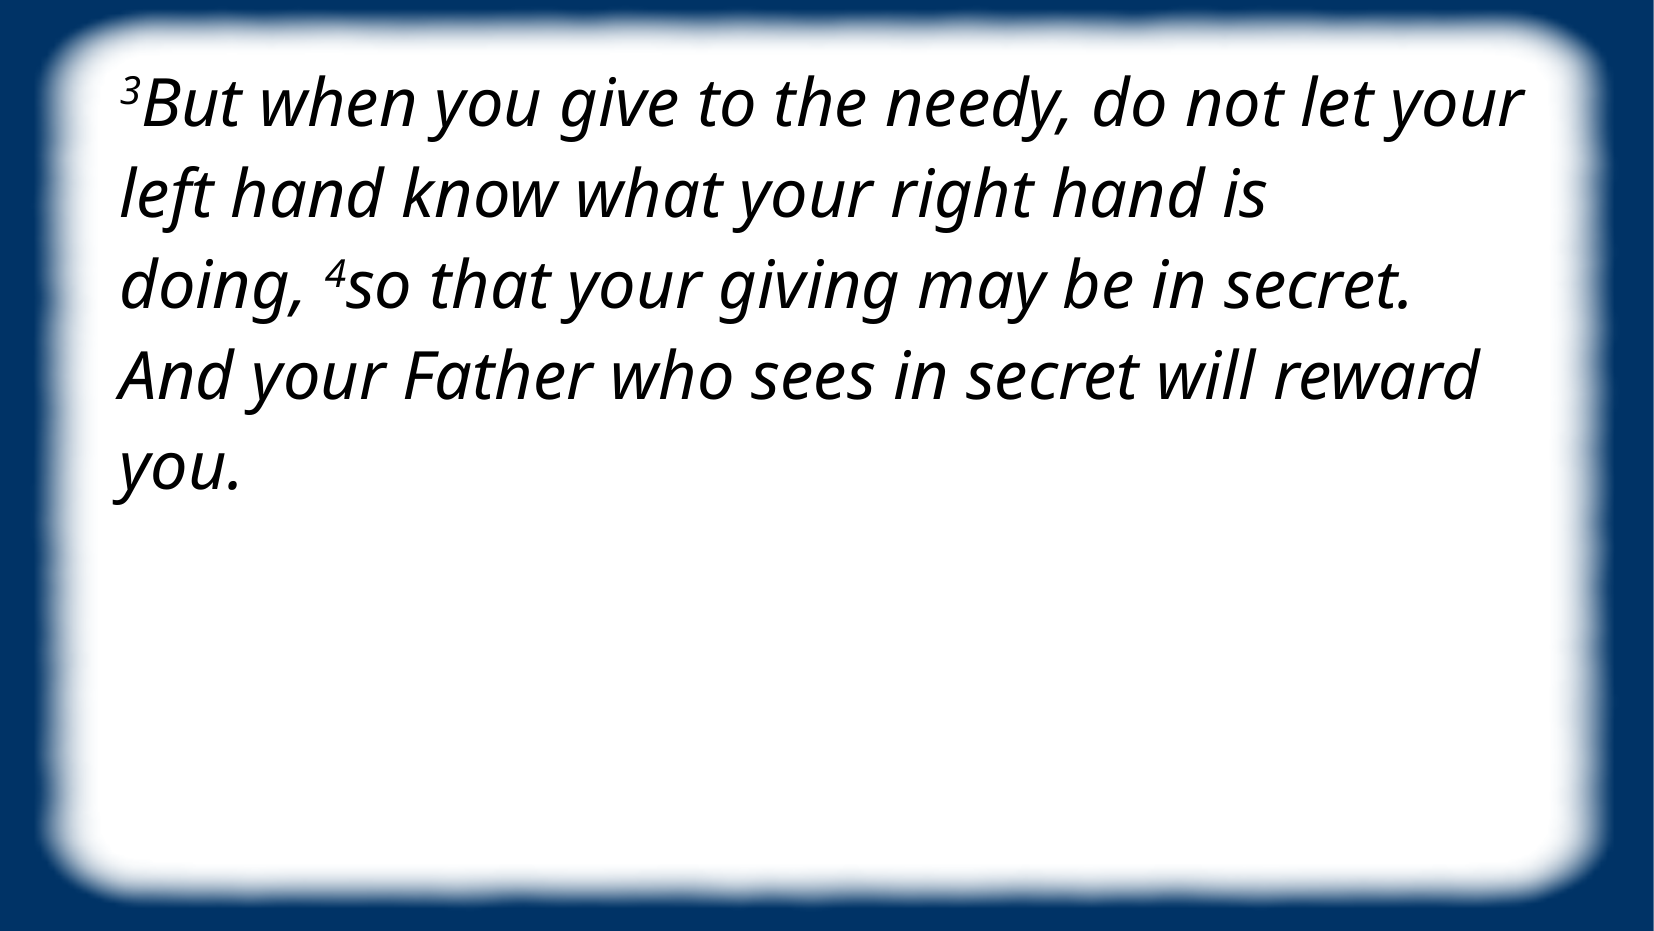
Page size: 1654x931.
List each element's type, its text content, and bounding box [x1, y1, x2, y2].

text_box 3But when you give to the needy, do not let your left hand know what your right hand is doing, 4so that your giving may be in secret. And your Father who sees in secret will reward you. [105, 48, 1546, 511]
picture [0, 0, 1654, 931]
